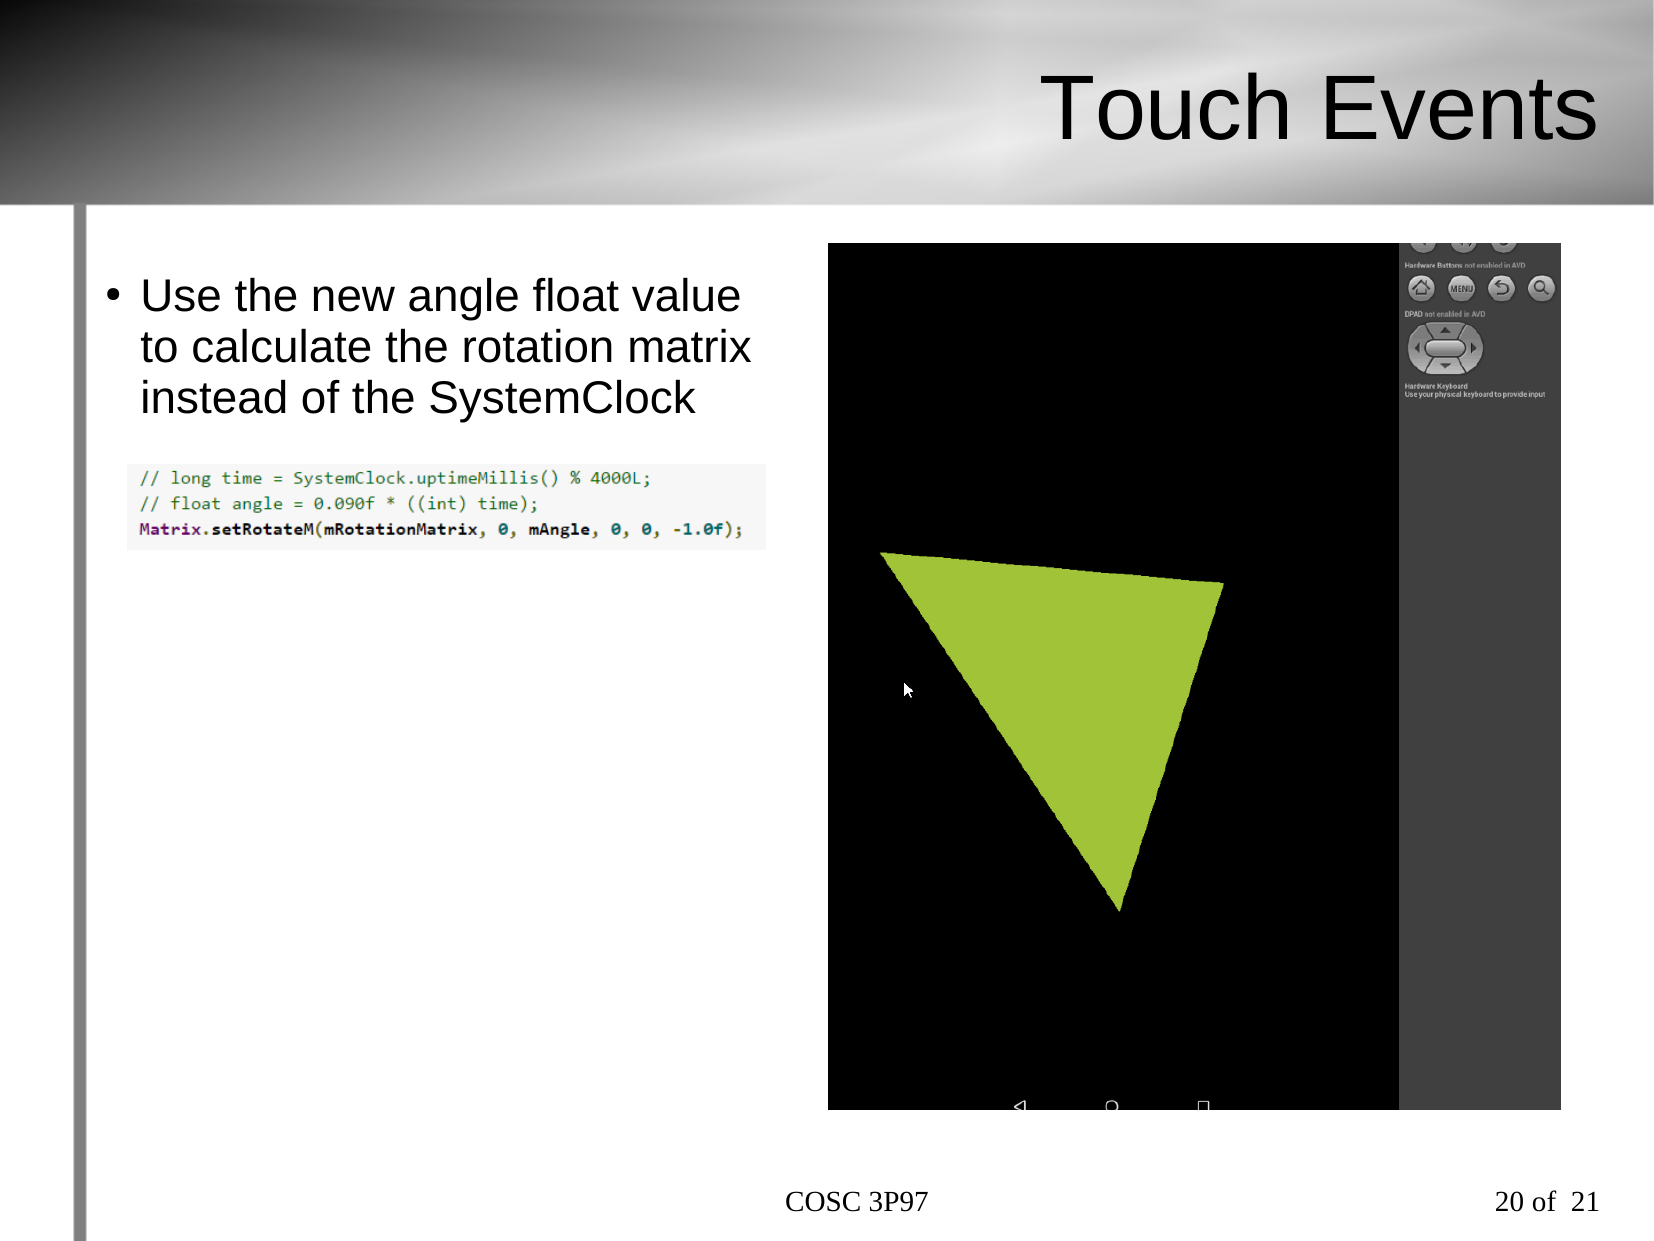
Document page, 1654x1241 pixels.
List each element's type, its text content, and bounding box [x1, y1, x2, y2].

title Touch Events [112, 13, 1601, 201]
picture [0, 0, 1654, 1241]
list Use the new angle float value to calculate the rotation matrix instead of the SystemClock [105, 270, 781, 466]
